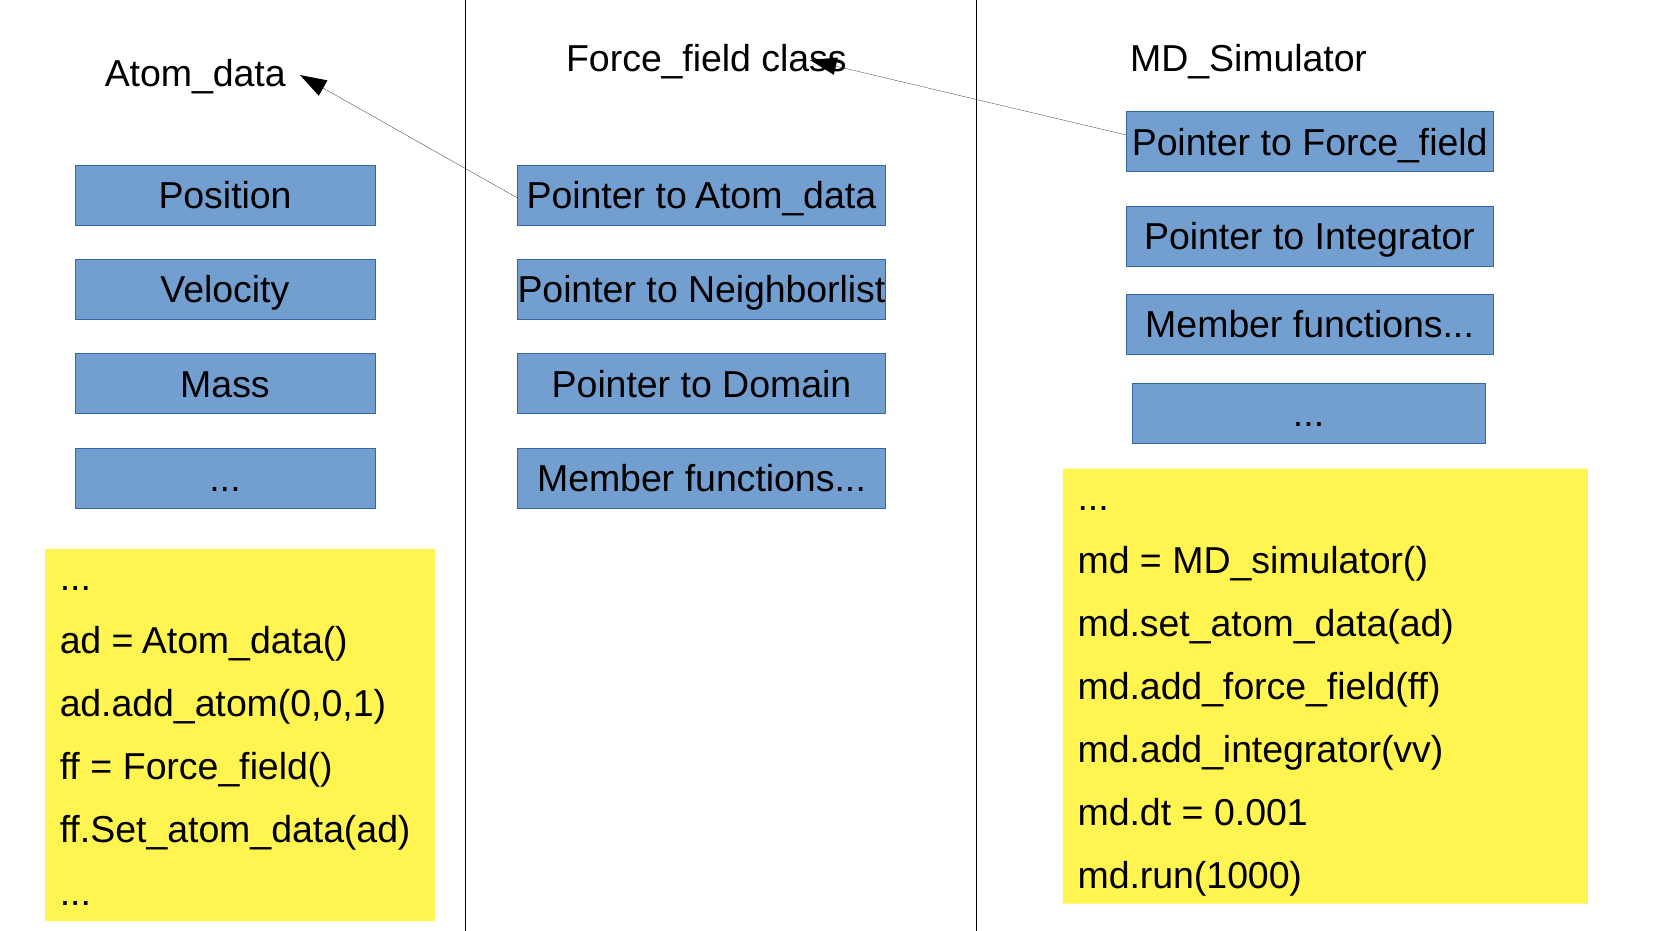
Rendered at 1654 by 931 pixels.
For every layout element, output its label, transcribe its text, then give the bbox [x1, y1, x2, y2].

text_box ... md = MD_simulator() md.set_atom_data(ad) md.add_force_field(ff) md.add_integrator(vv) md.dt = 0.001 md.run(1000) [1062, 468, 1588, 904]
text_box Velocity [75, 259, 376, 320]
text_box Member functions... [517, 448, 886, 509]
text_box Pointer to Neighborlist [517, 259, 886, 320]
text_box Position [75, 165, 376, 226]
text_box ... [75, 448, 376, 509]
text_box Force_field class [551, 30, 931, 129]
text_box Pointer to Atom_data [517, 165, 886, 226]
text_box Pointer to Domain [517, 353, 886, 414]
text_box ... ad = Atom_data() ad.add_atom(0,0,1) ff = Force_field() ff.Set_atom_data(ad) ... [45, 549, 436, 922]
text_box Pointer to Force_field [1126, 111, 1494, 172]
text_box Atom_data [90, 45, 376, 102]
text_box Pointer to Integrator [1126, 206, 1494, 267]
text_box Mass [75, 353, 376, 414]
text_box MD_Simulator [1115, 30, 1641, 129]
text_box Member functions... [1126, 294, 1494, 355]
text_box ... [1132, 383, 1486, 444]
